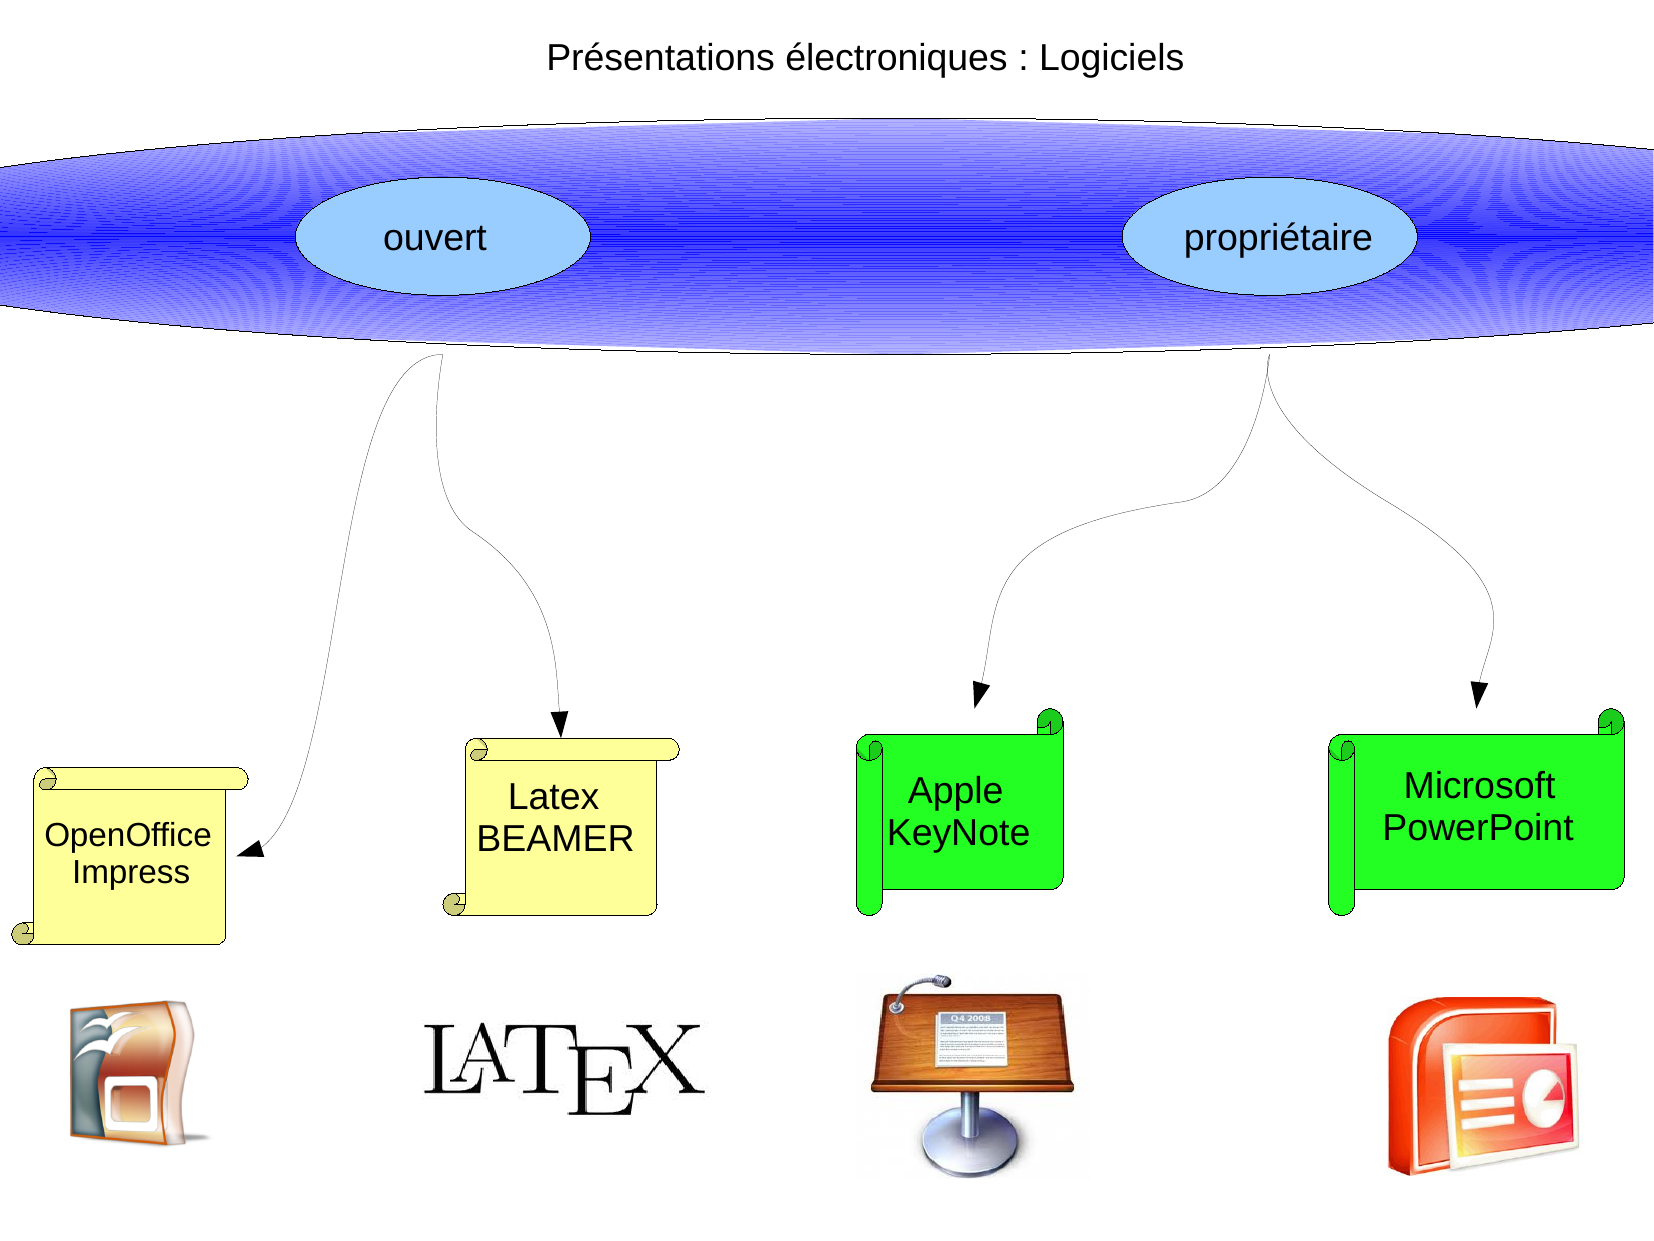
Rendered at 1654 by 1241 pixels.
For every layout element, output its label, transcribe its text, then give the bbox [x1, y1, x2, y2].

picture [59, 994, 217, 1152]
text_box ouvert [368, 208, 502, 266]
text_box [1328, 708, 1625, 916]
text_box propriétaire [1169, 208, 1388, 266]
text_box Apple KeyNote [872, 761, 1046, 861]
text_box [33, 767, 249, 809]
text_box Présentations électroniques : Logiciels [531, 29, 1211, 89]
picture [1387, 997, 1583, 1176]
text_box Microsoft PowerPoint [1367, 757, 1589, 857]
picture [856, 974, 1090, 1179]
picture [422, 1020, 709, 1123]
text_box [856, 708, 1064, 916]
text_box OpenOffice Impress [29, 809, 227, 898]
text_box [11, 898, 226, 945]
text_box Latex BEAMER [461, 767, 650, 867]
text_box [442, 738, 680, 916]
text_box [0, 118, 1654, 355]
